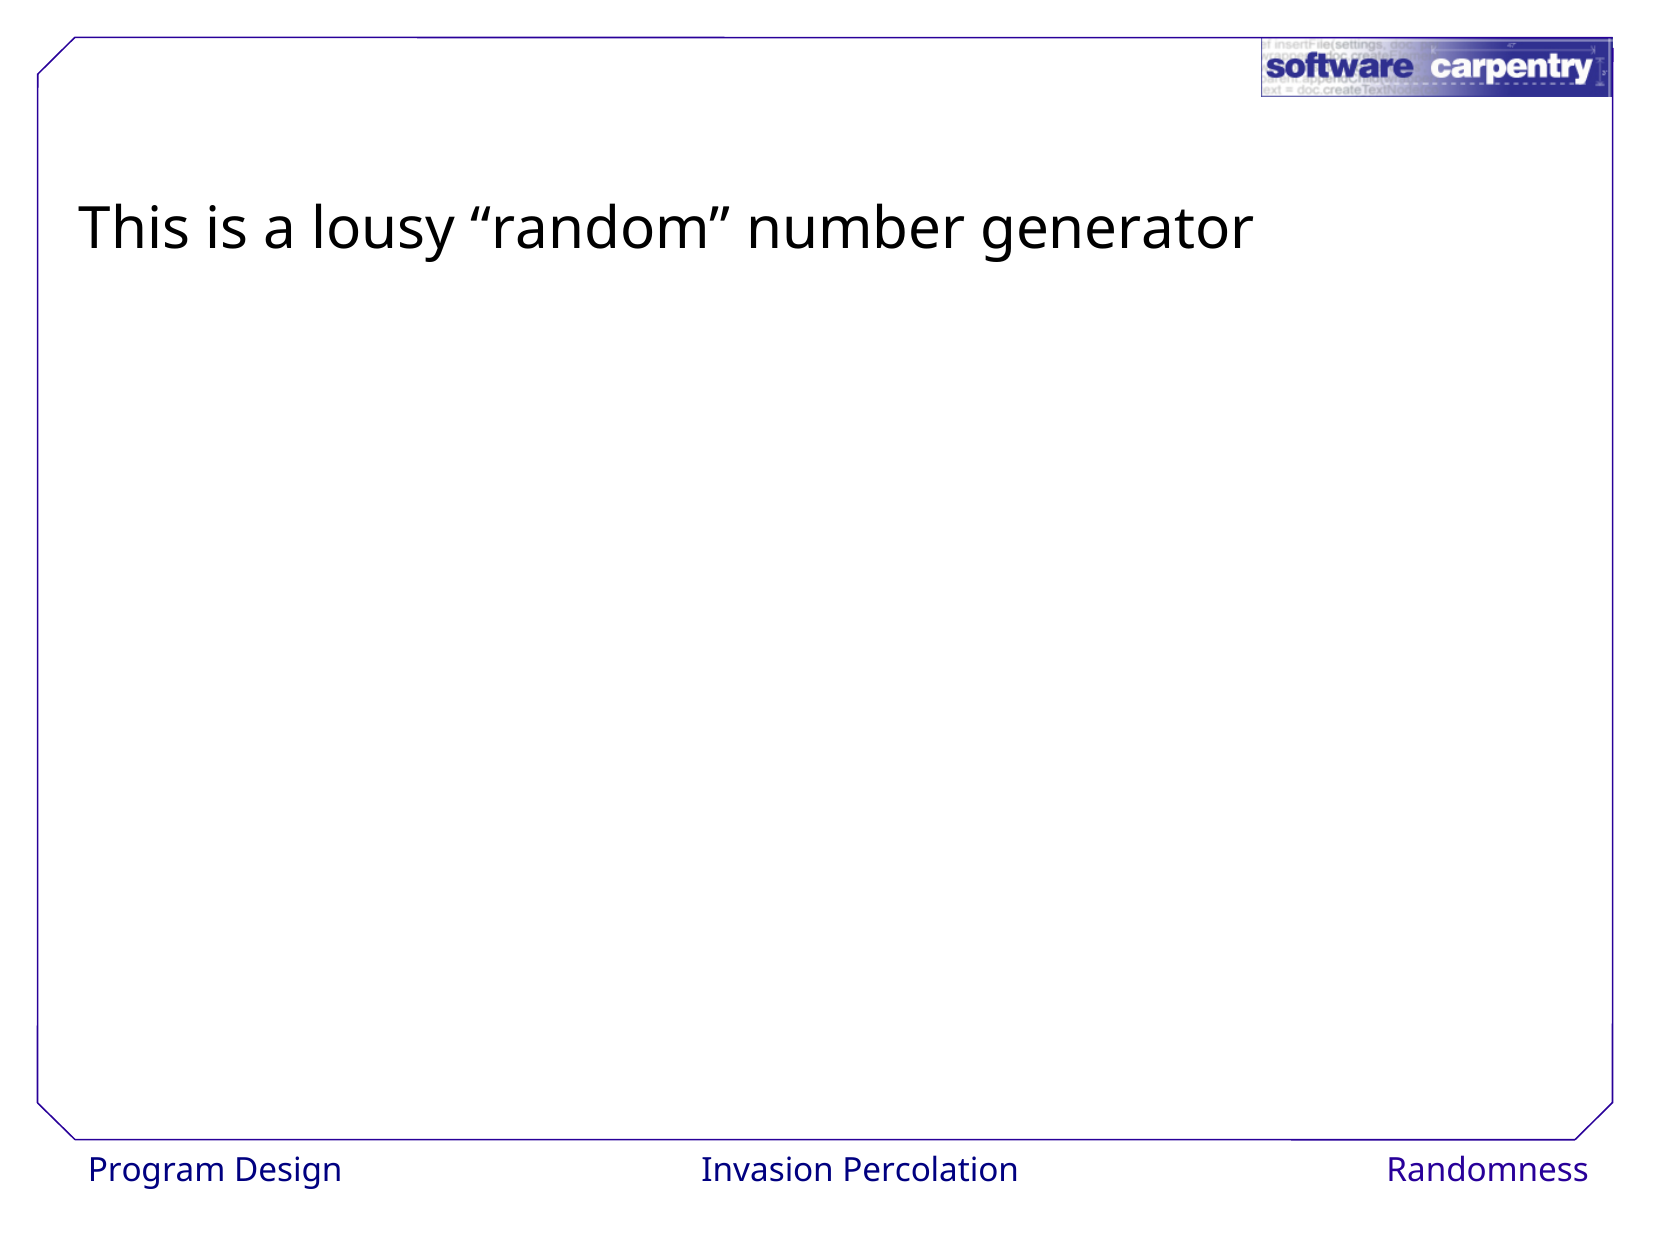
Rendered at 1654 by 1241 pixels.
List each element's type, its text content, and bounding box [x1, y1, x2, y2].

text_box This is a lousy “random” number generator [64, 147, 1420, 269]
picture [1261, 39, 1613, 97]
